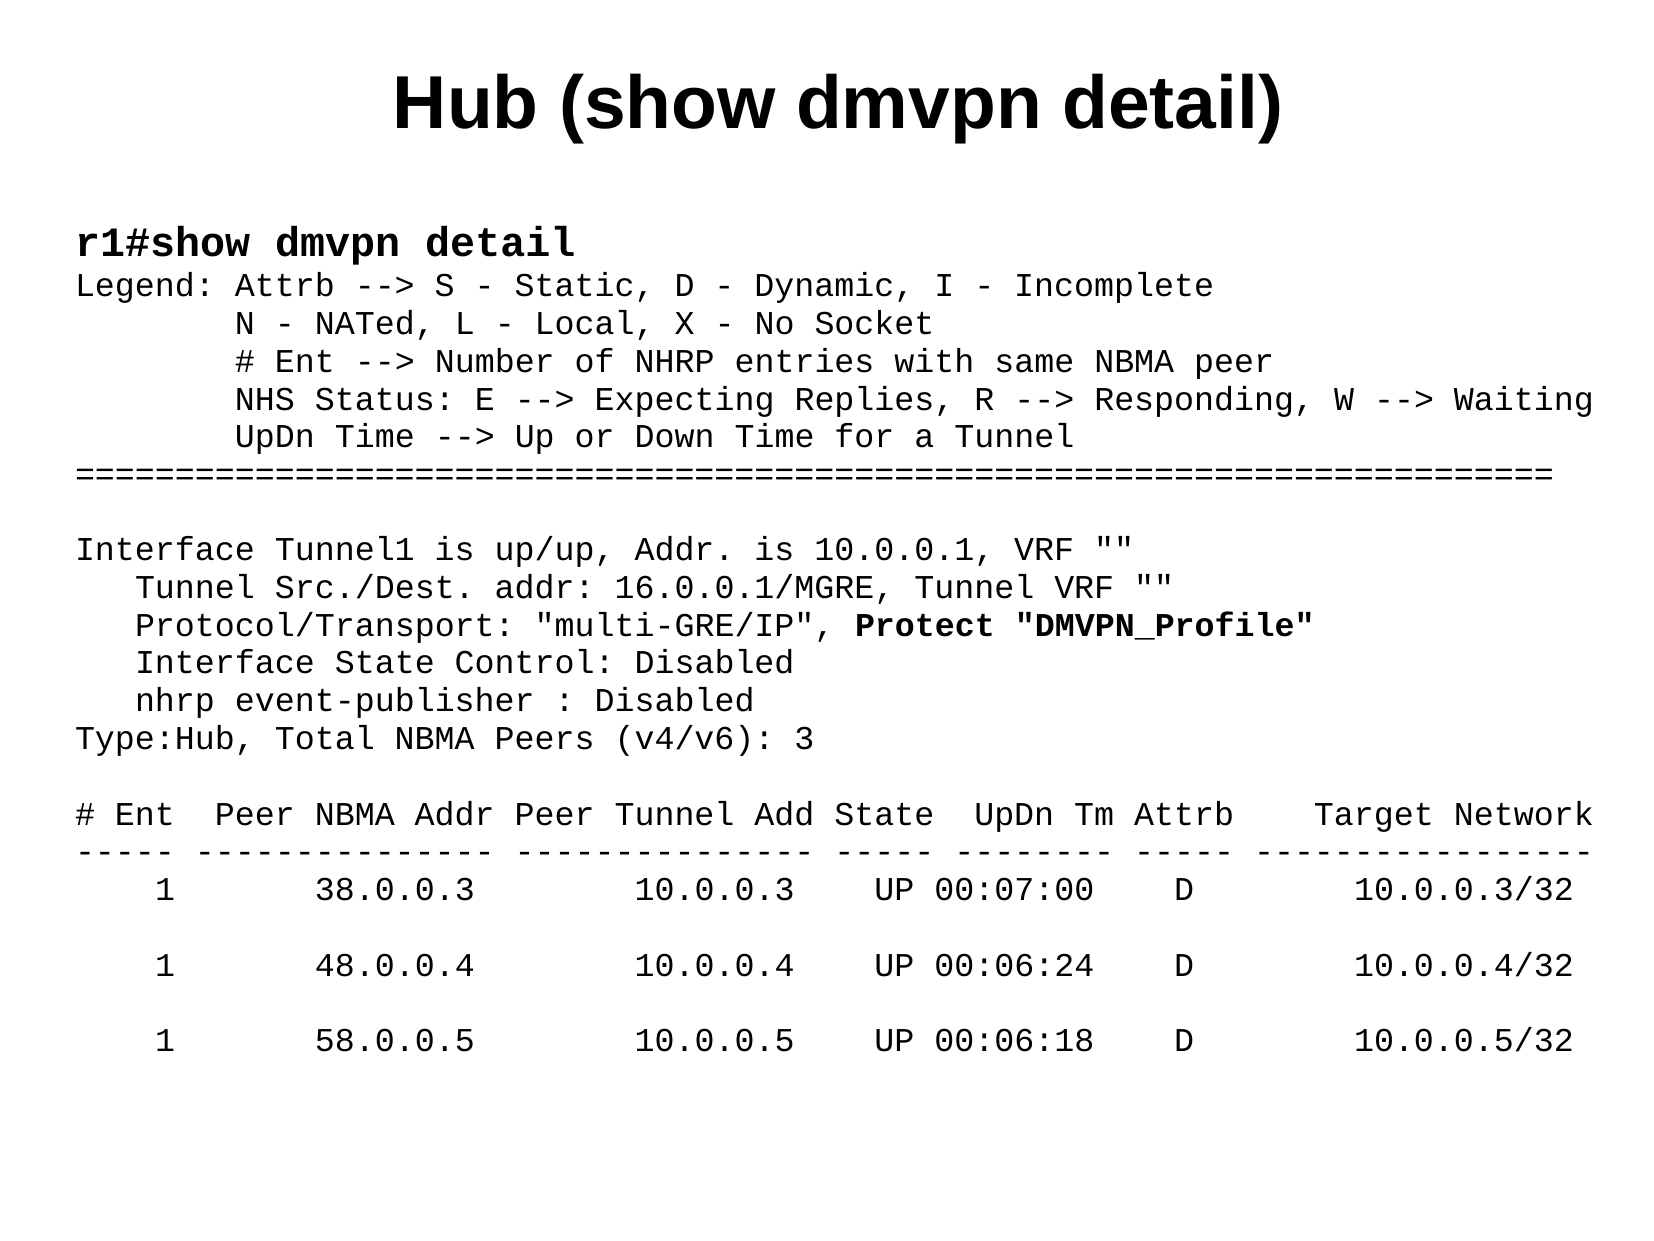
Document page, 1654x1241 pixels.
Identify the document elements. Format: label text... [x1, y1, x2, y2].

list r1#show dmvpn detail Legend: Attrb --> S - Static, D - Dynamic, I - Incomplete N - NATed, L - Local, X - No Socket # Ent --> Number of NHRP entries with same NBMA peer NHS Status: E --> Expecting Replies, R --> Responding, W --> Waiting UpDn Time --> Up or Down Time for a Tunnel ========================================================================== Interface Tunnel1 is up/up, Addr. is 10.0.0.1, VRF "" Tunnel Src./Dest. addr: 16.0.0.1/MGRE, Tunnel VRF "" Protocol/Transport: "multi-GRE/IP", Protect "DMVPN_Profile" Interface State Control: Disabled nhrp event-publisher : Disabled Type:Hub, Total NBMA Peers (v4/v6): 3 # Ent Peer NBMA Addr Peer Tunnel Add State UpDn Tm Attrb Target Network ----- --------------- --------------- ----- -------- ----- ----------------- 1 38.0.0.3 10.0.0.3 UP 00:07:00 D 10.0.0.3/32 1 48.0.0.4 10.0.0.4 UP 00:06:24 D 10.0.0.4/32 1 58.0.0.5 10.0.0.5 UP 00:06:18 D 10.0.0.5/32 [75, 221, 1613, 1175]
text_box Hub (show dmvpn detail) [64, 37, 1613, 151]
